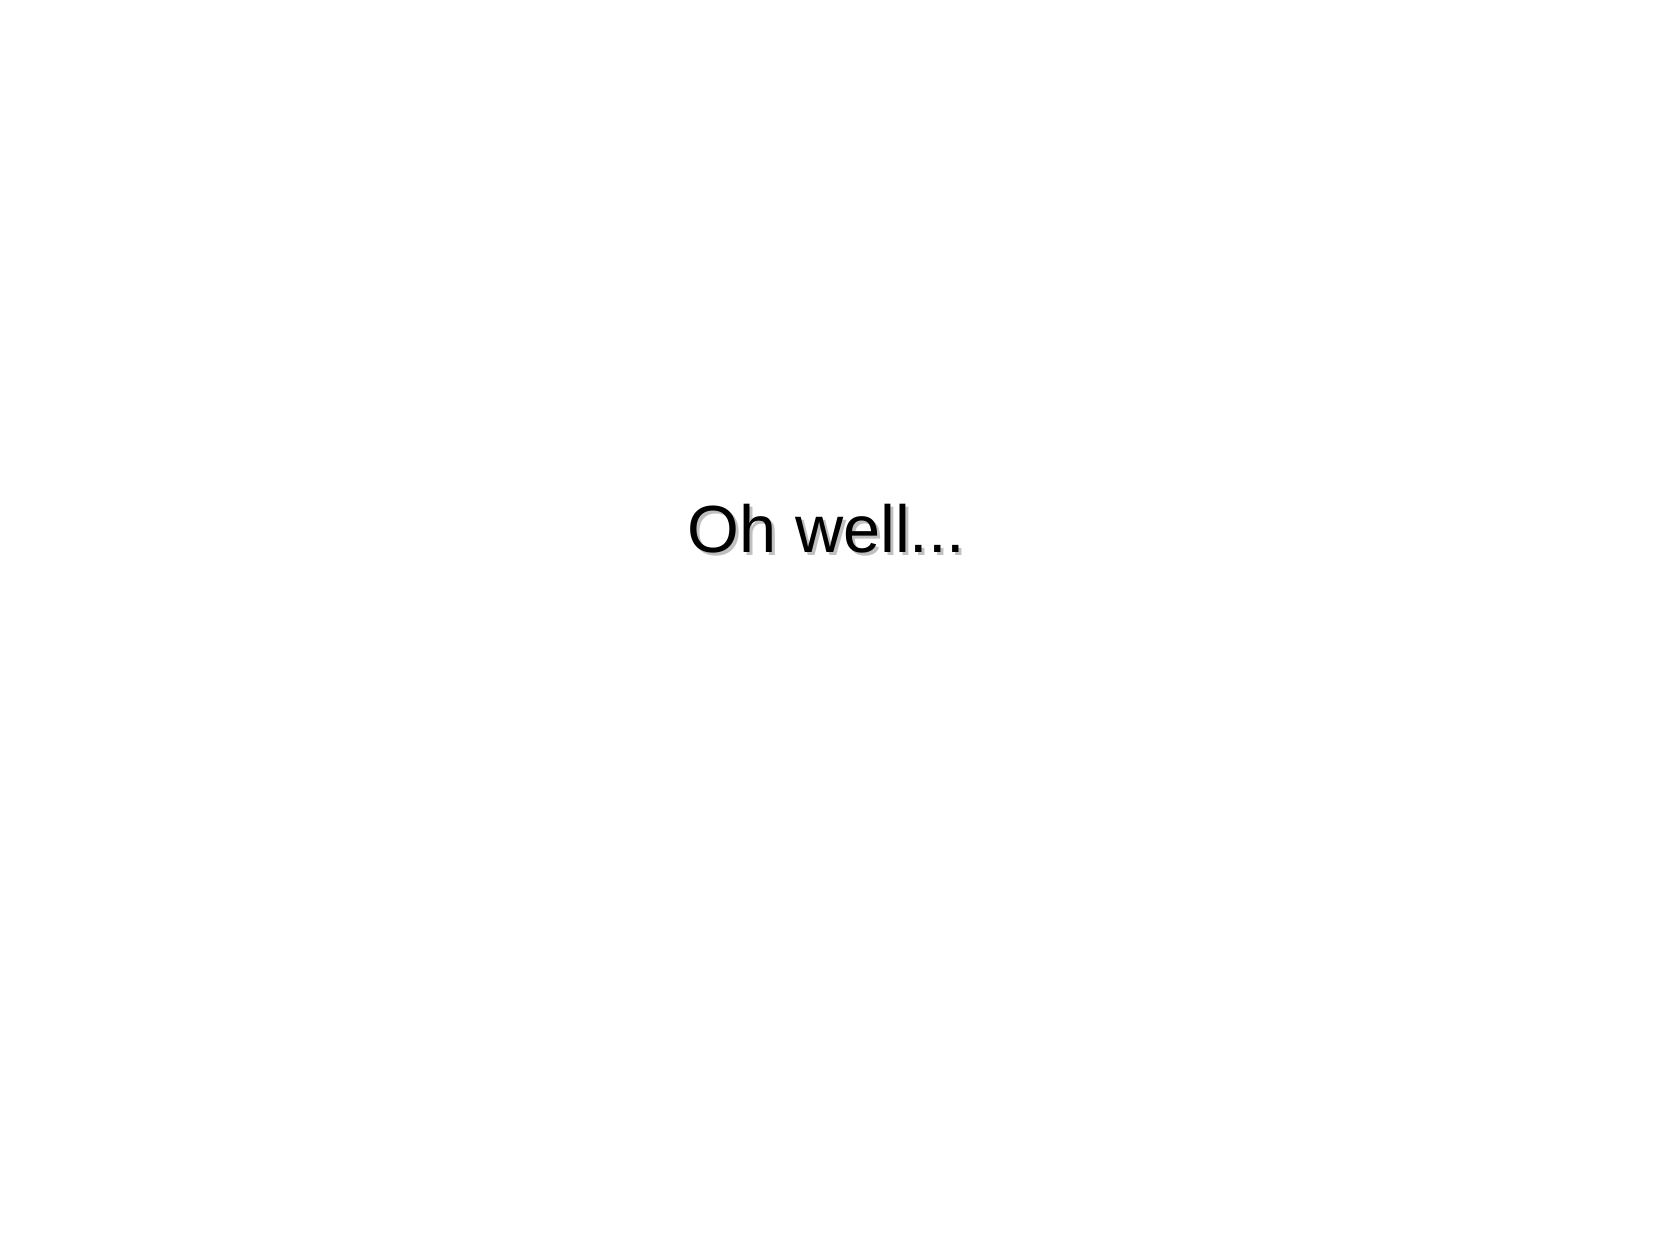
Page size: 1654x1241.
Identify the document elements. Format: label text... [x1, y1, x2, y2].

subtitle Oh well... [82, 49, 1571, 1010]
